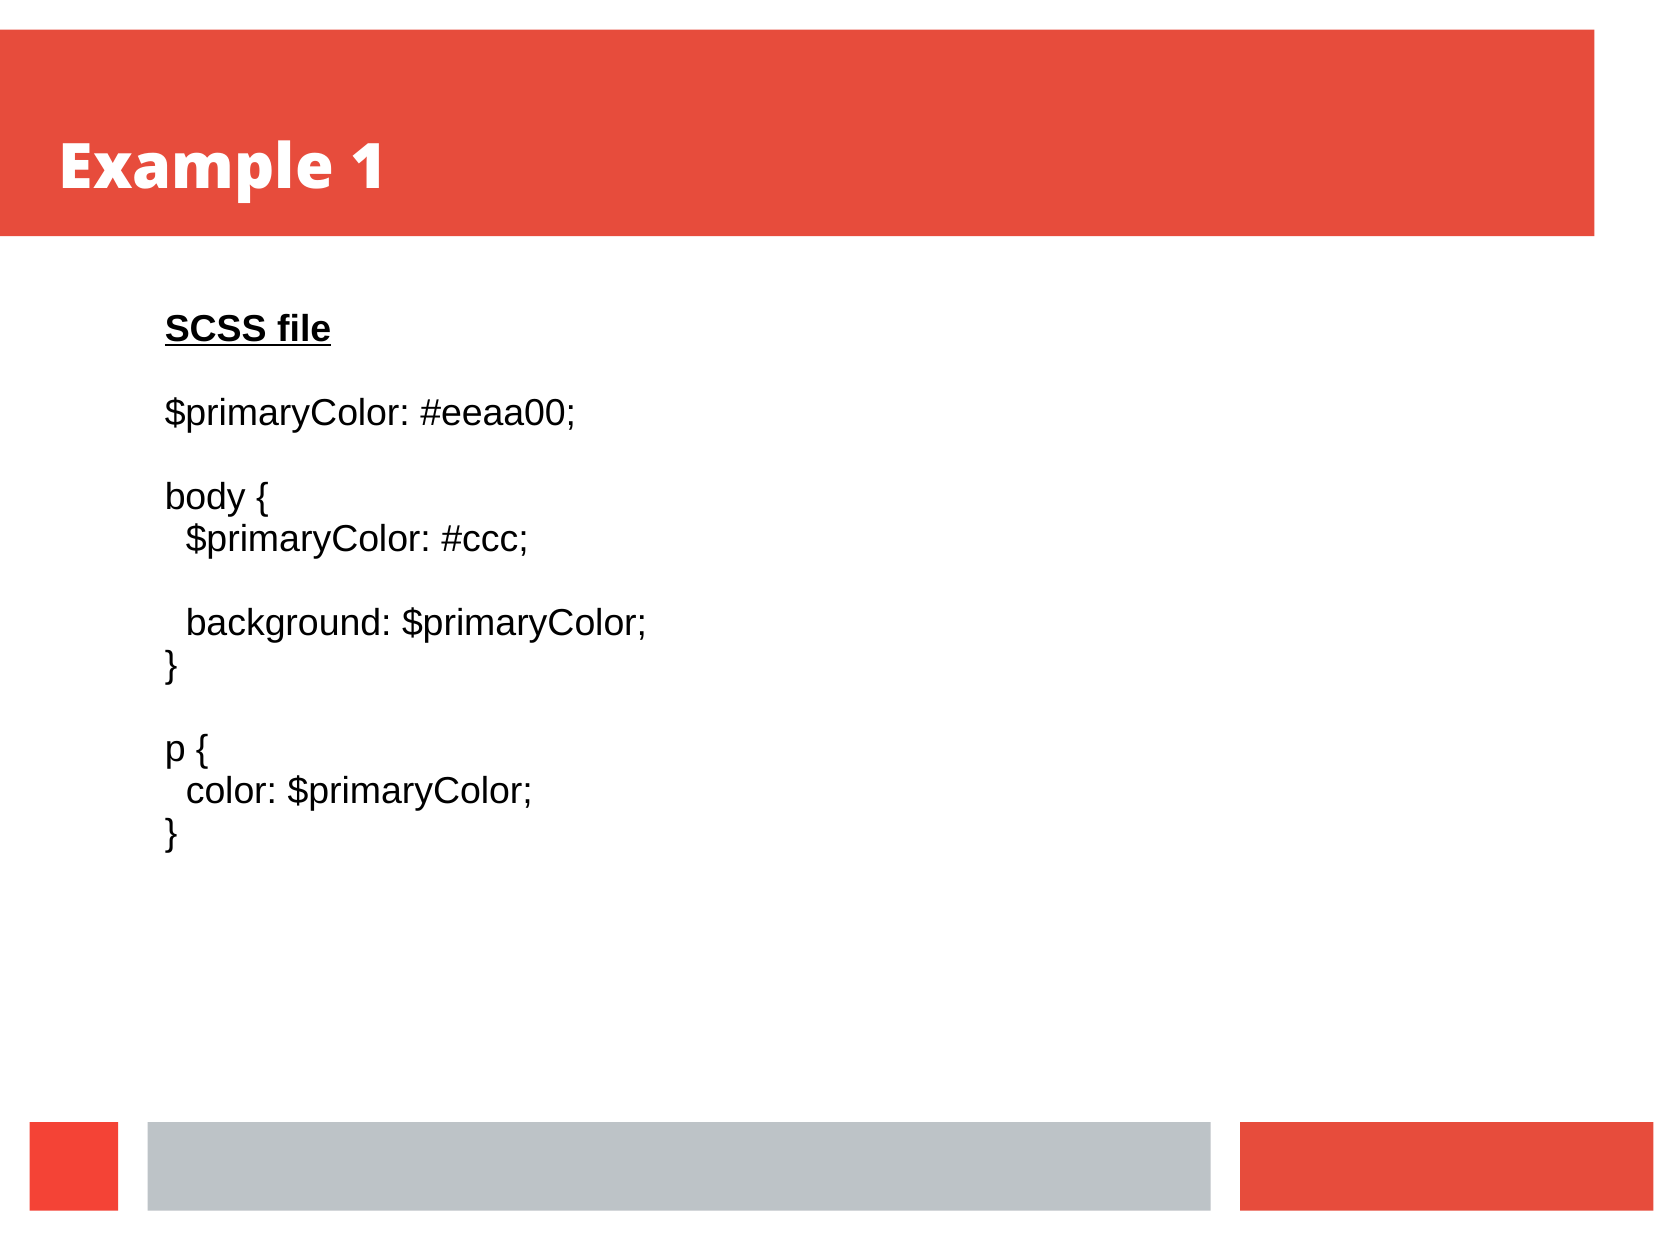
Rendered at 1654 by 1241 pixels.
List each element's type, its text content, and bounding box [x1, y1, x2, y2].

title Example 1 [59, 59, 1595, 207]
text_box SCSS file $primaryColor: #eeaa00; body { $primaryColor: #ccc; background: $primaryColor; } p { color: $primaryColor; } [150, 300, 1516, 903]
